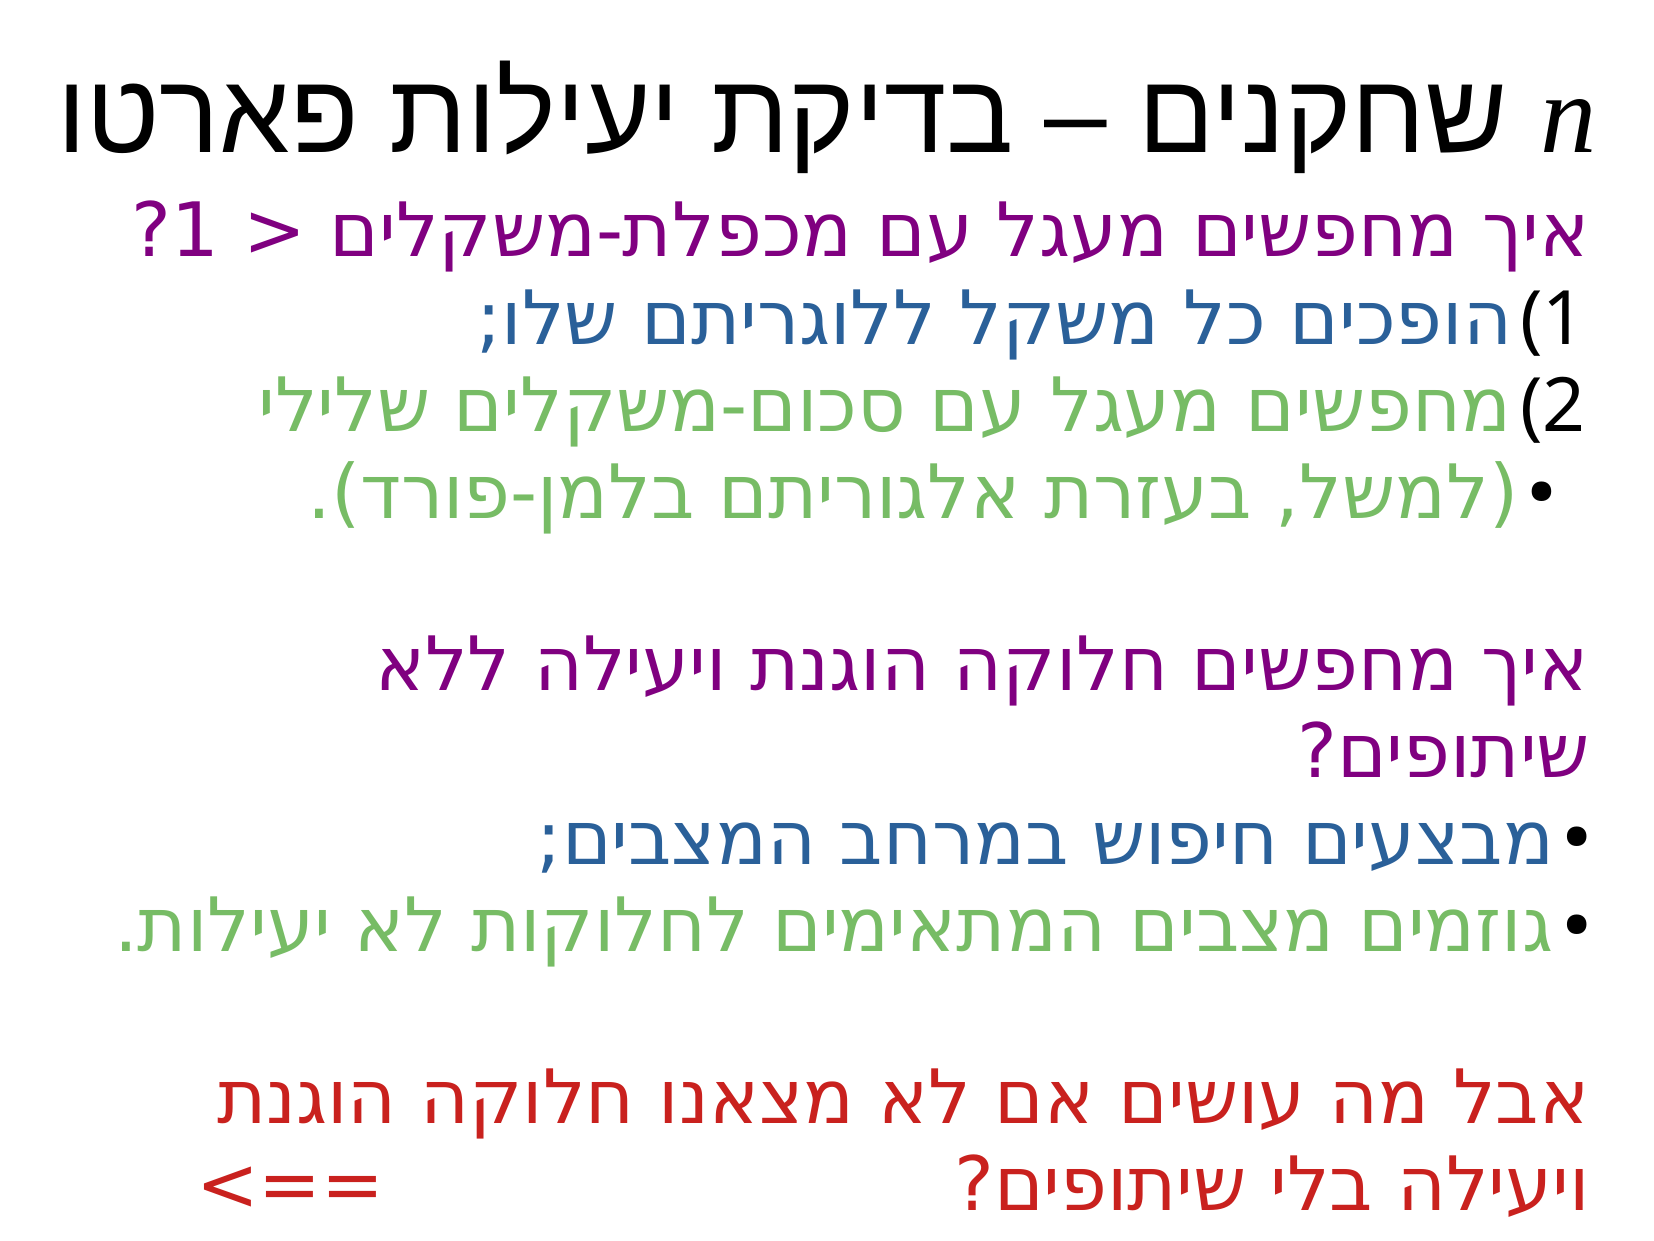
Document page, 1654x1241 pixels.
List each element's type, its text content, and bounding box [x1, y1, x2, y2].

title n שחקנים – בדיקת יעילות פארטו [0, 32, 1654, 196]
text_box איך מחפשים מעגל עם מכפלת-משקלים < 1? הופכים כל משקל ללוגריתם שלו; מחפשים מעגל עם סכום-משקלים שלילי (למשל, בעזרת אלגוריתם בלמן-פורד). איך מחפשים חלוקה הוגנת ויעילה ללא שיתופים? מבצעים חיפוש במרחב המצבים; גוזמים מצבים המתאימים לחלוקות לא יעילות. אבל מה עושים אם לא מצאנו חלוקה הוגנת ויעילה בלי שיתופים? ==> [60, 180, 1606, 1108]
